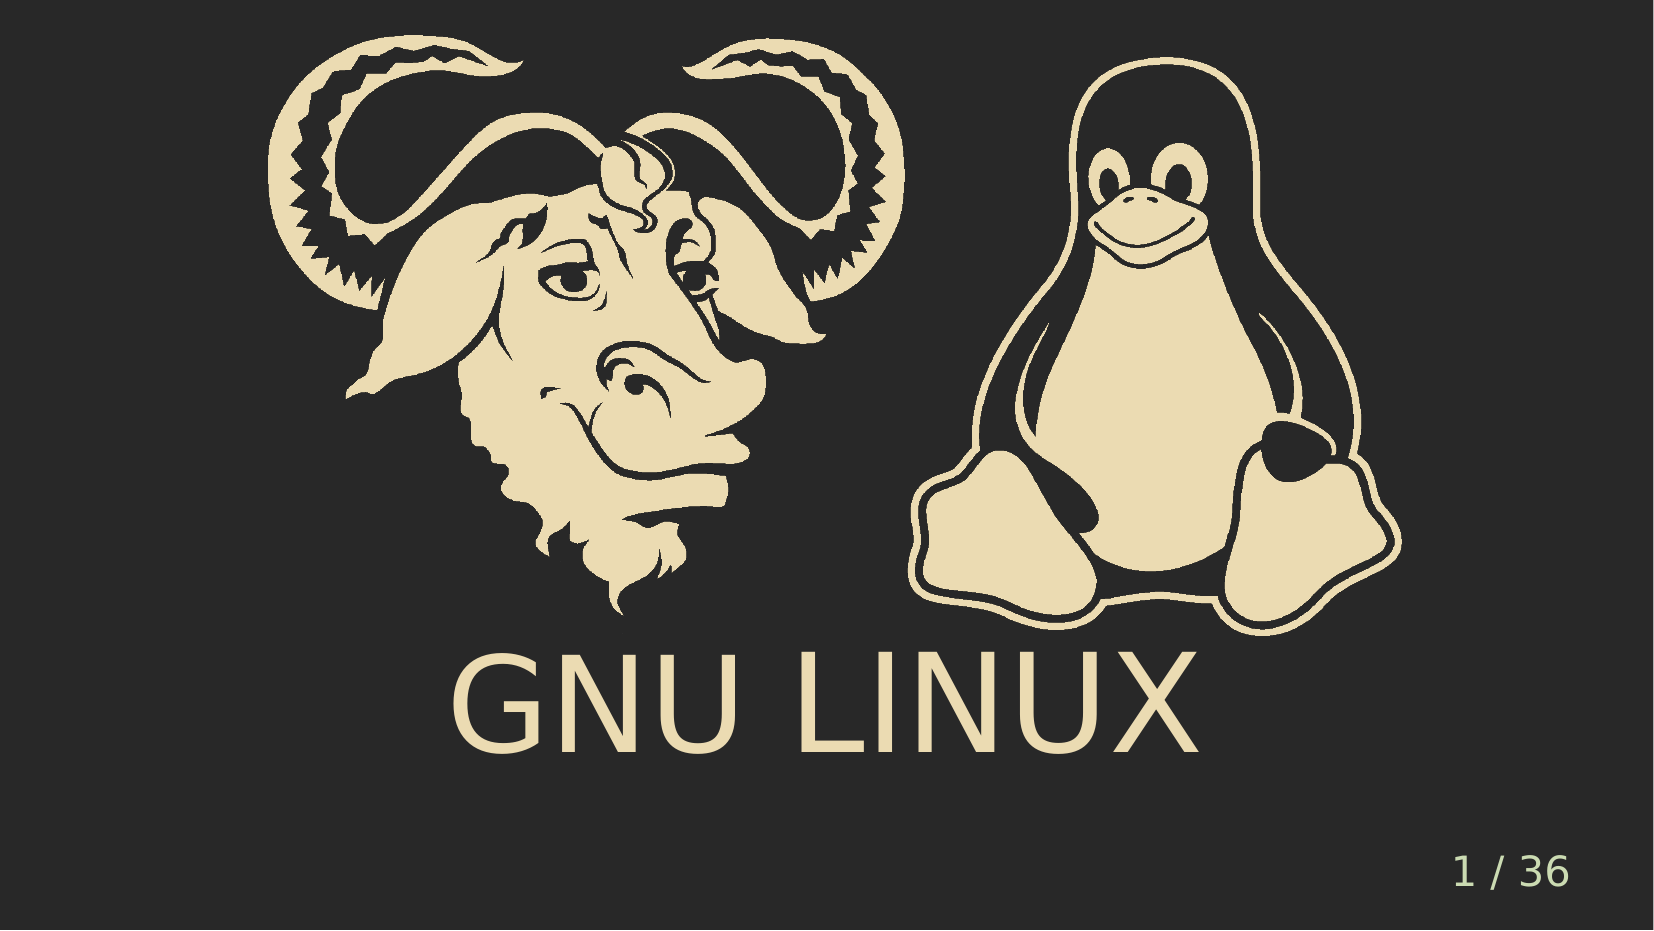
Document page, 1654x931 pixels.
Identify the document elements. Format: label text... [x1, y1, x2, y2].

text_box GNU LINUX [0, 617, 1651, 793]
picture [262, 29, 1426, 668]
